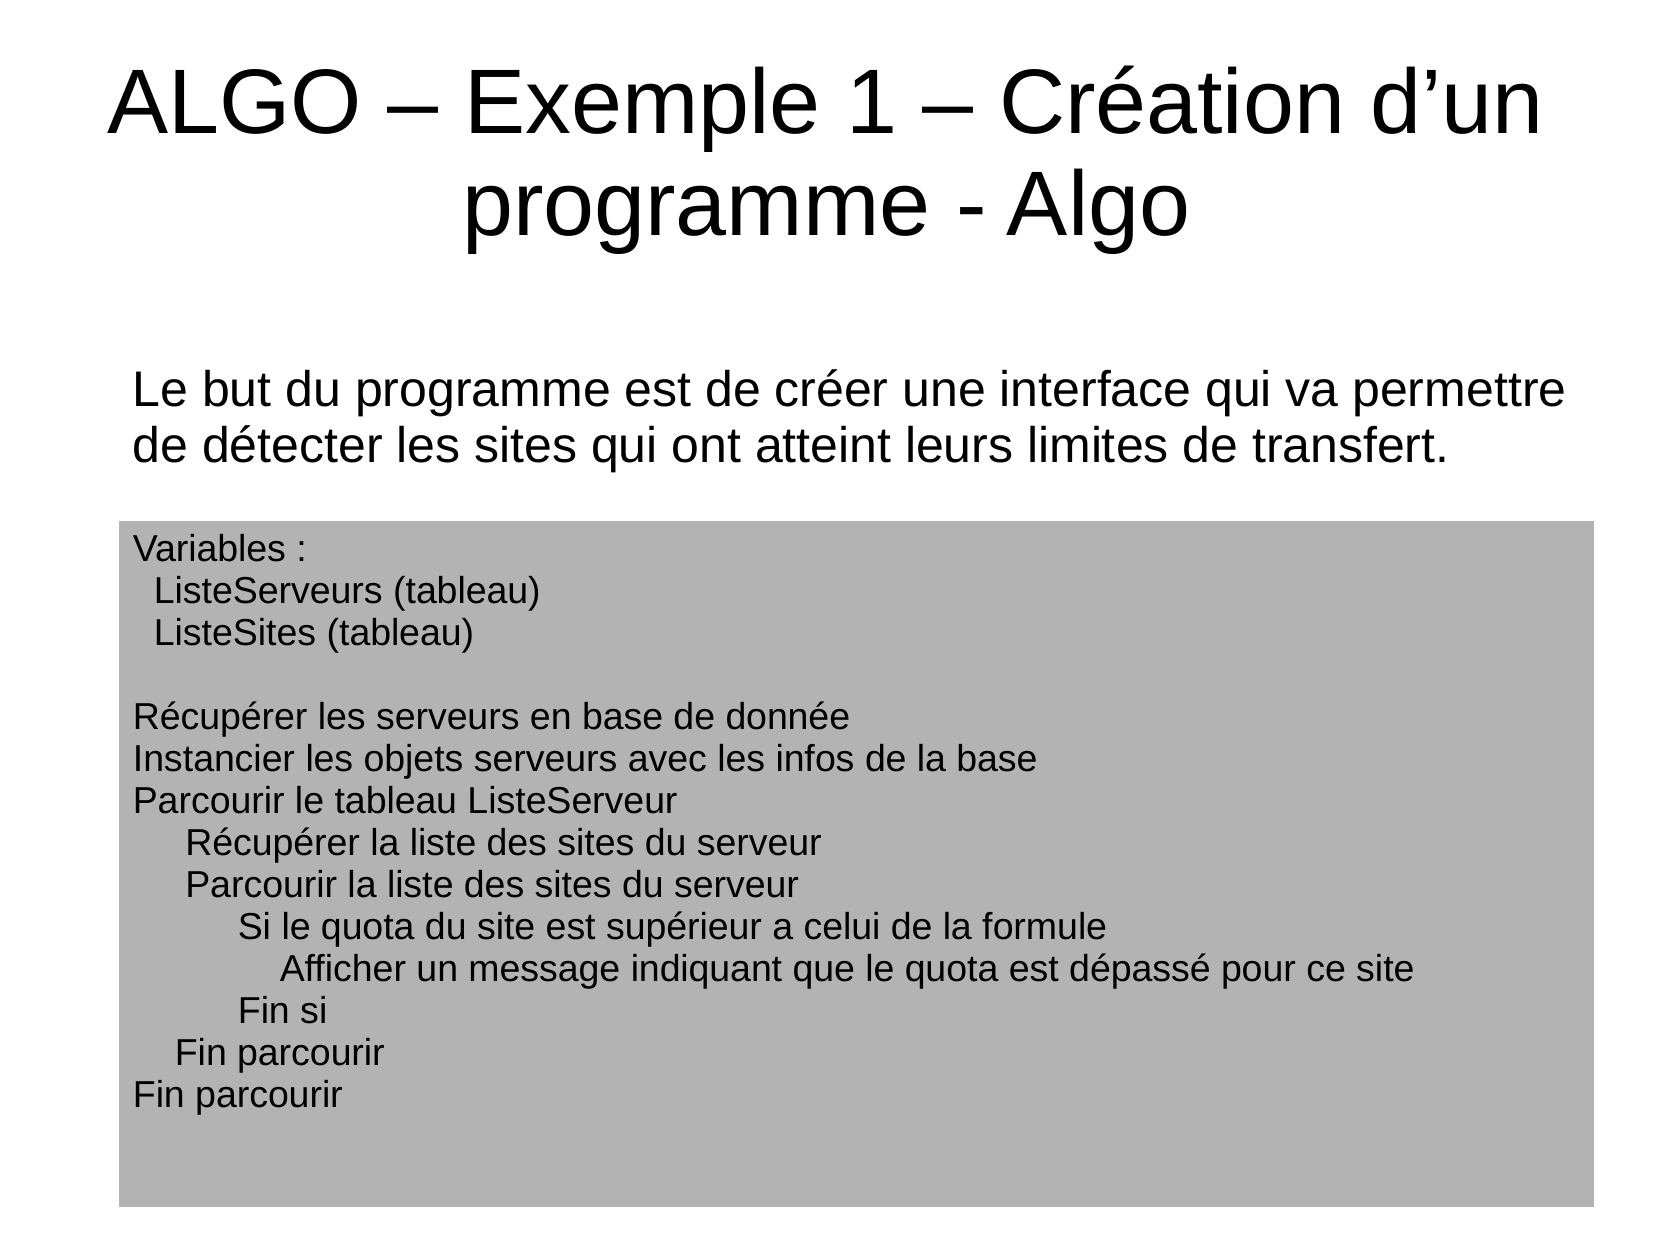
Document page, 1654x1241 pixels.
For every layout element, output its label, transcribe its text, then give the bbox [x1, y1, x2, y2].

table_header Variables : ListeServeurs (tableau) ListeSites (tableau) Récupérer les serveurs en base de donnée Instancier les objets serveurs avec les infos de la base Parcourir le tableau ListeServeur Récupérer la liste des sites du serveur Parcourir la liste des sites du serveur Si le quota du site est supérieur a celui de la formule Afficher un message indiquant que le quota est dépassé pour ce site Fin si Fin parcourir Fin parcourir [119, 521, 1594, 1207]
text_box Le but du programme est de créer une interface qui va permettre de détecter les sites qui ont atteint leurs limites de transfert. [118, 354, 1597, 481]
title ALGO – Exemple 1 – Création d’un programme - Algo [82, 49, 1571, 257]
list [82, 290, 1571, 1010]
